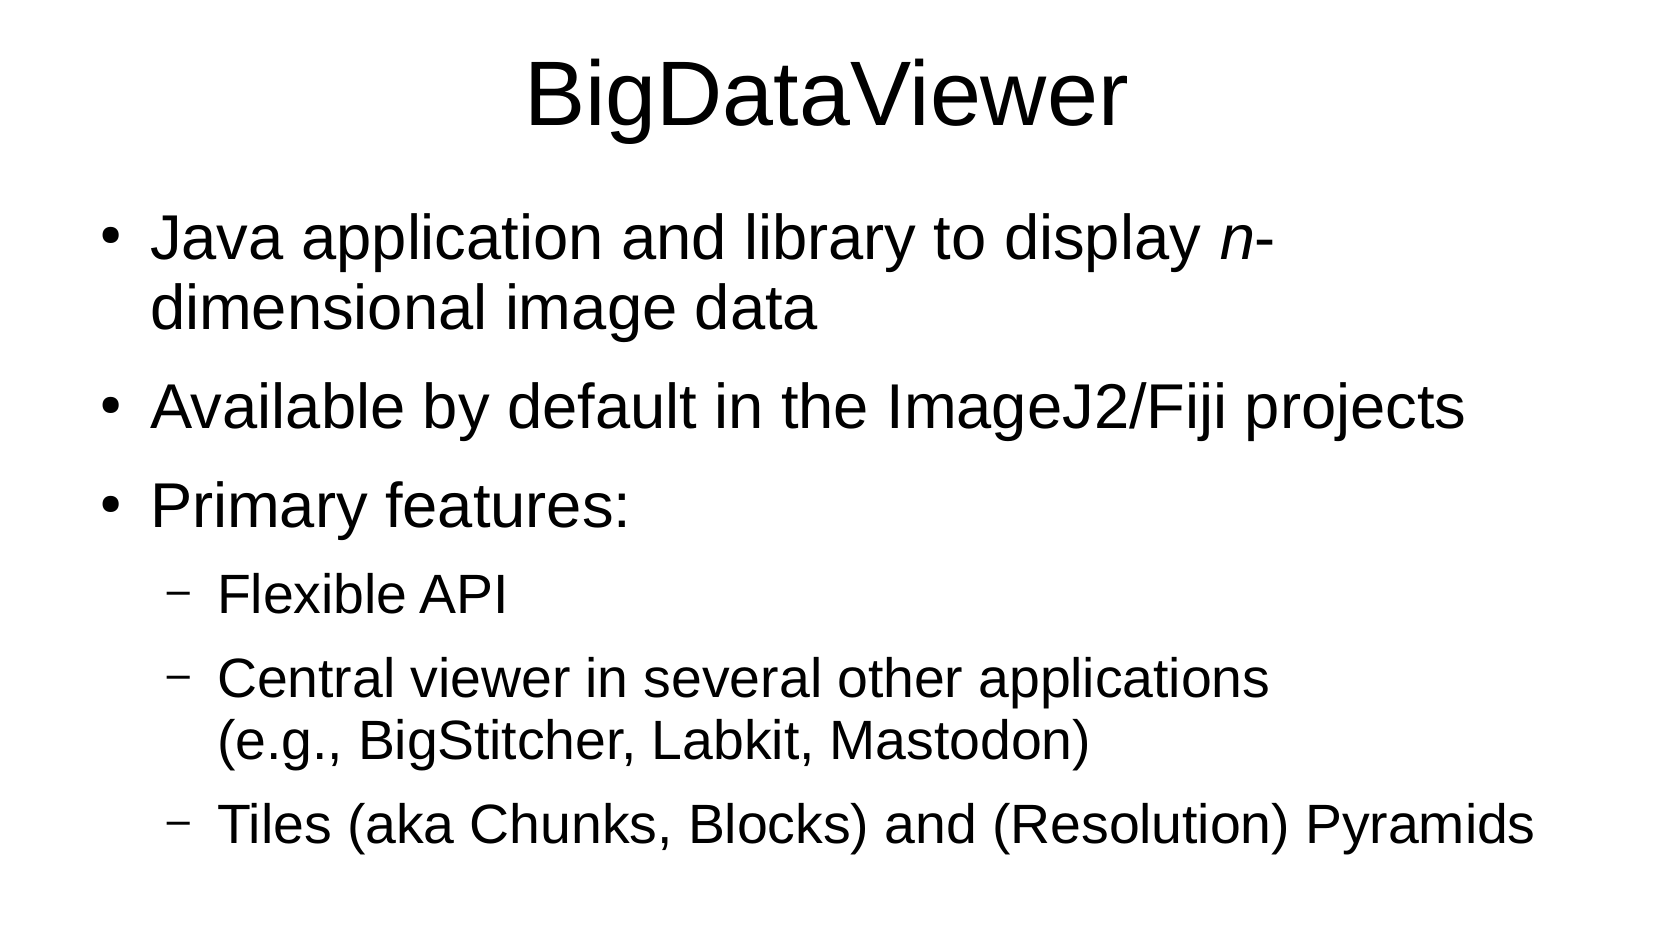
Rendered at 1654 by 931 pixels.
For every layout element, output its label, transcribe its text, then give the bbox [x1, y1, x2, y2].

list Java application and library to display n-dimensional image data Available by default in the ImageJ2/Fiji projects Primary features: Flexible API Central viewer in several other applications (e.g., BigStitcher, Labkit, Mastodon) Tiles (aka Chunks, Blocks) and (Resolution) Pyramids [82, 201, 1571, 869]
title BigDataViewer [82, 37, 1571, 151]
